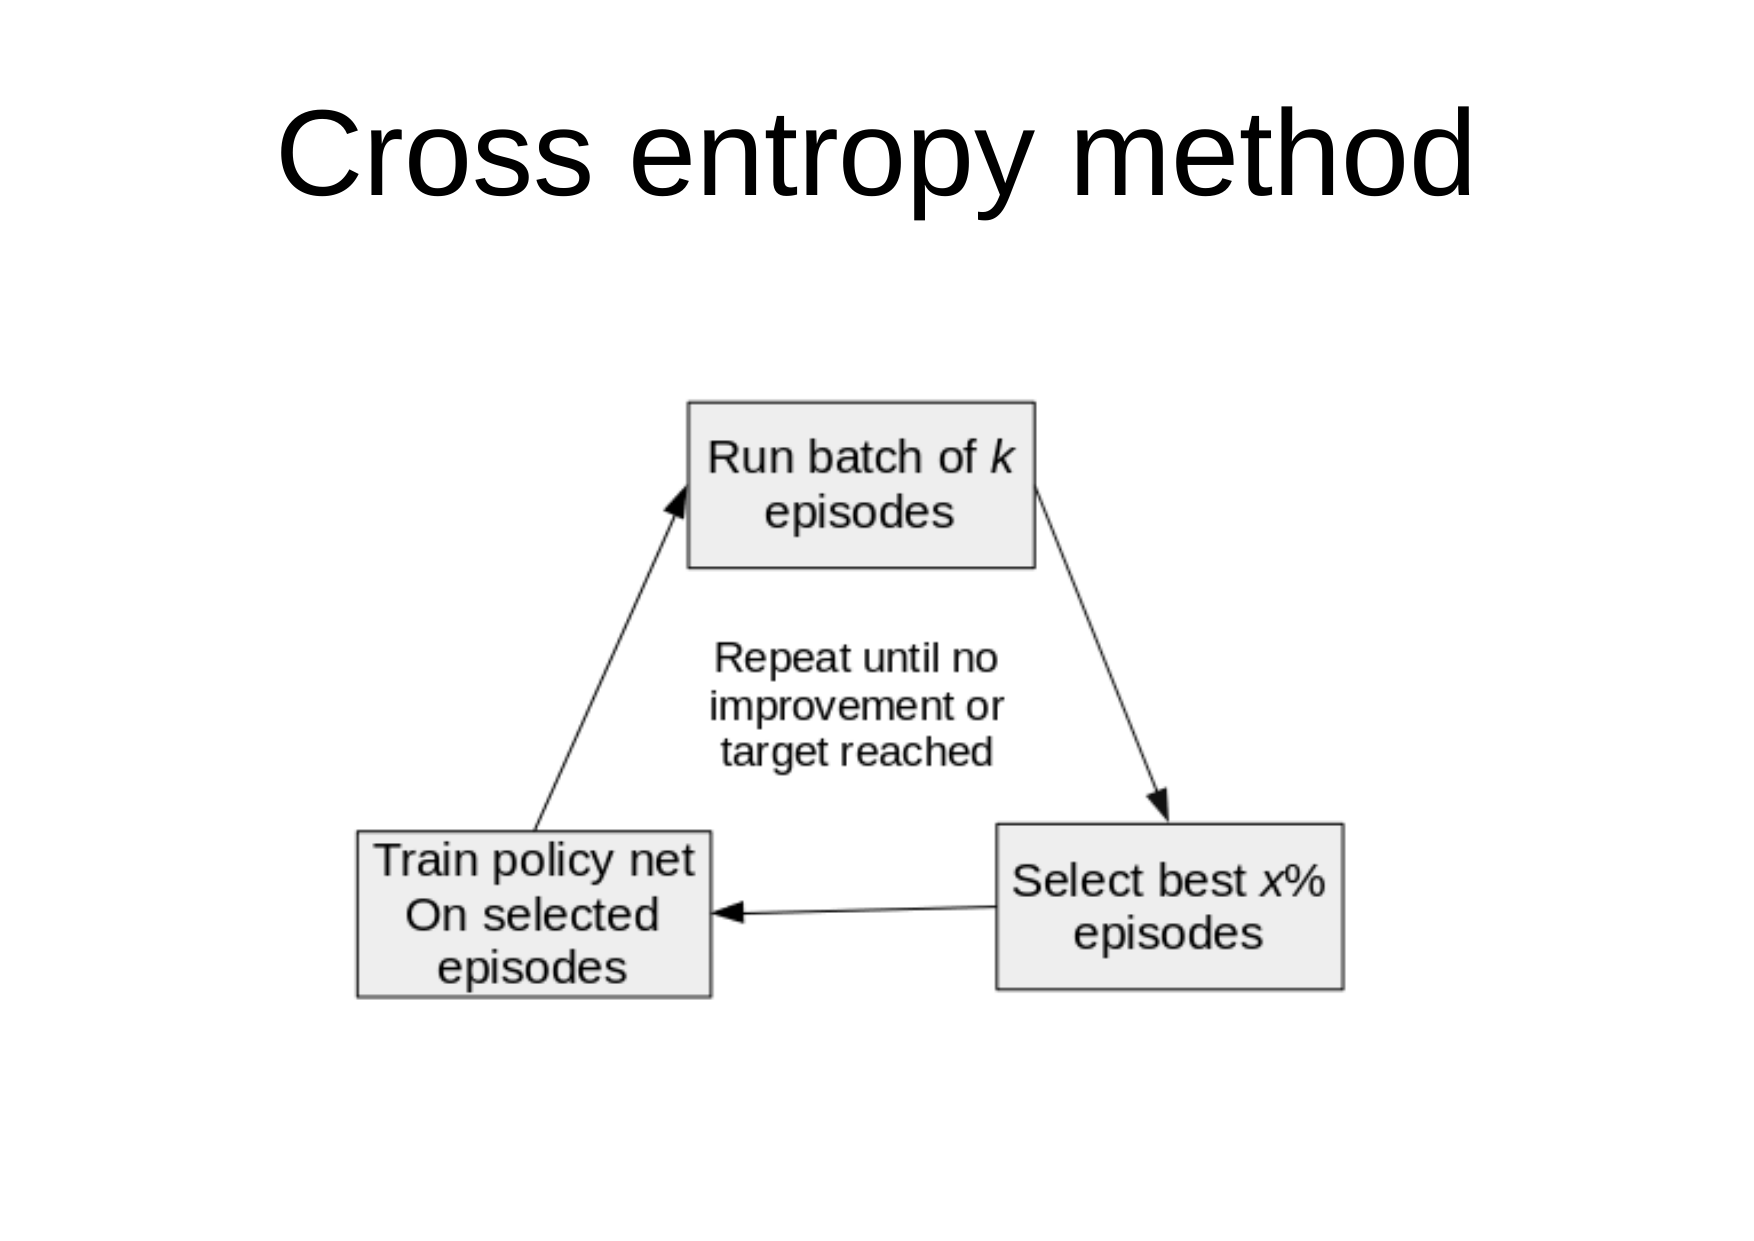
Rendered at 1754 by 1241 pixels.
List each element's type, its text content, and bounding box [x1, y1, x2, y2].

picture [339, 375, 1371, 1016]
title Cross entropy method [87, 49, 1667, 257]
